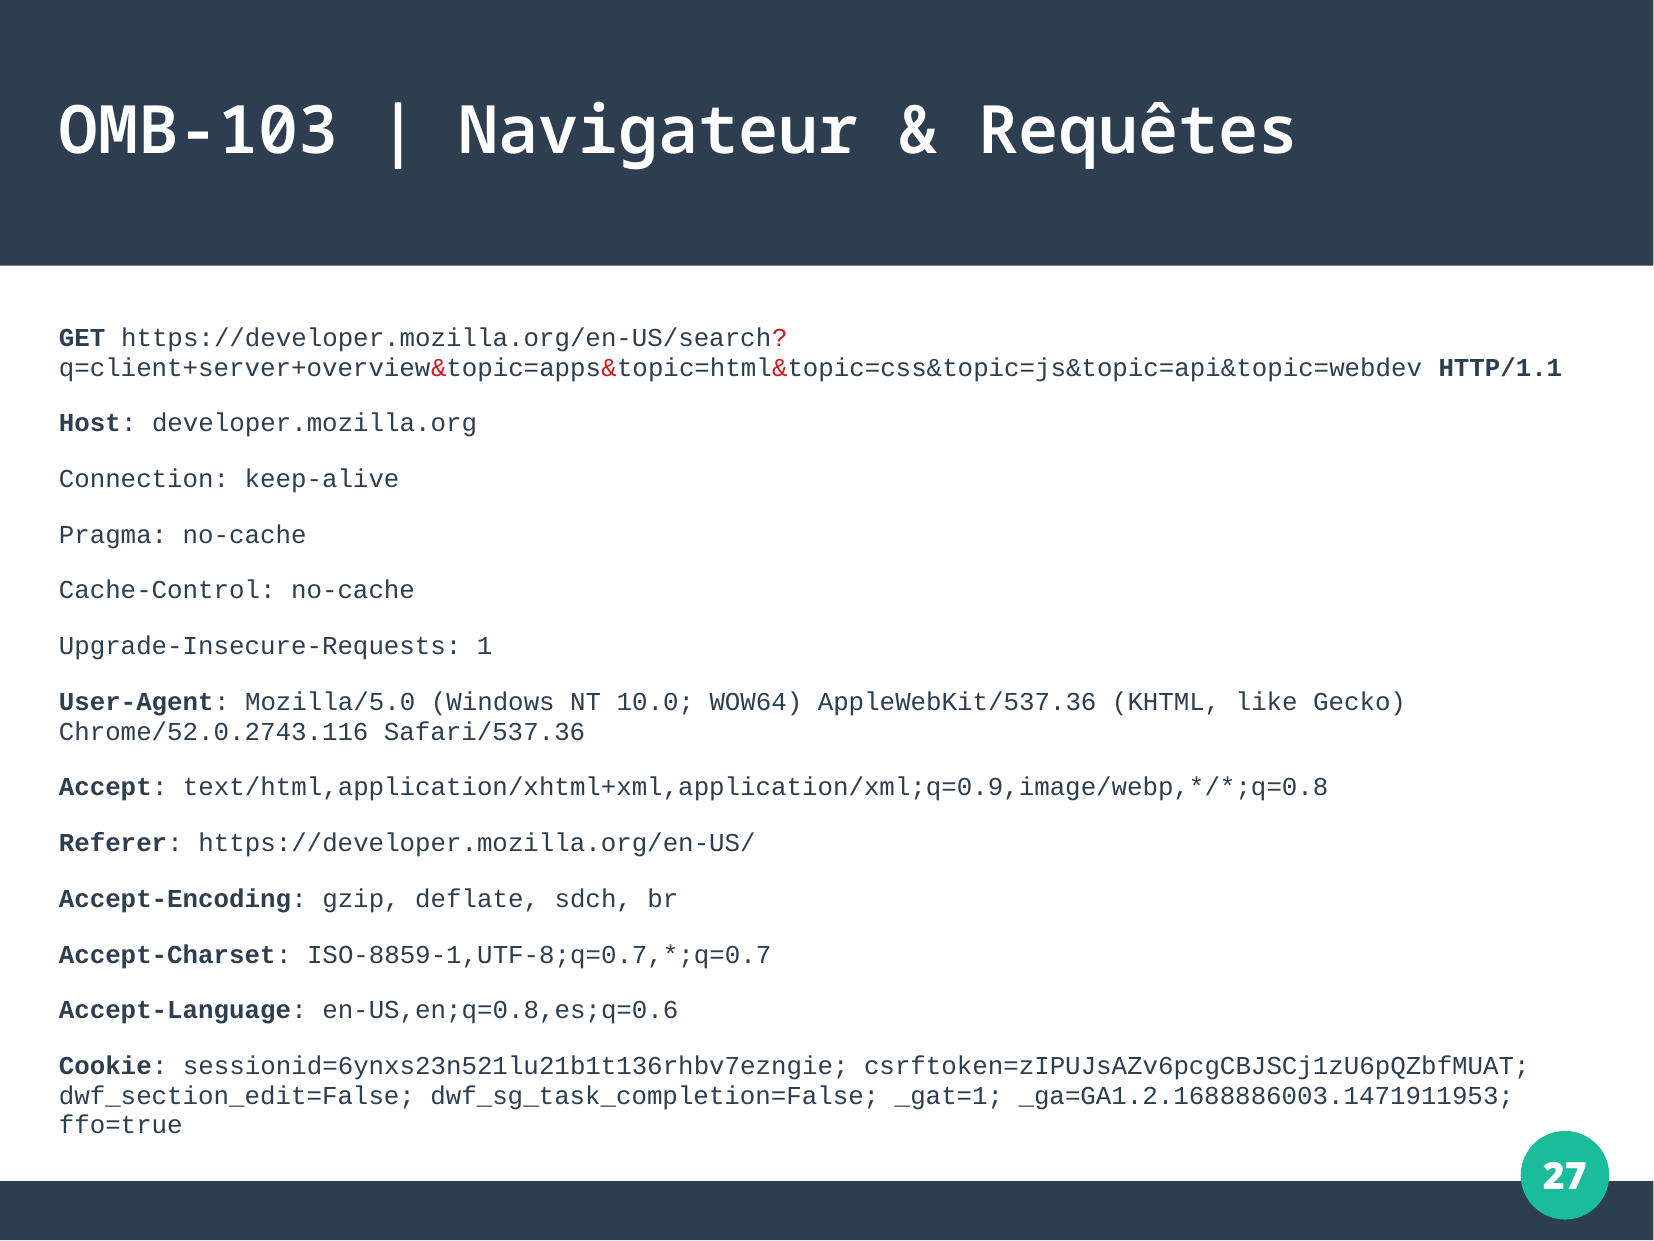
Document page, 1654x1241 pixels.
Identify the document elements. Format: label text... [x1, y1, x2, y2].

list GET https://developer.mozilla.org/en-US/search?q=client+server+overview&topic=apps&topic=html&topic=css&topic=js&topic=api&topic=webdev HTTP/1.1 Host: developer.mozilla.org Connection: keep-alive Pragma: no-cache Cache-Control: no-cache Upgrade-Insecure-Requests: 1 User-Agent: Mozilla/5.0 (Windows NT 10.0; WOW64) AppleWebKit/537.36 (KHTML, like Gecko) Chrome/52.0.2743.116 Safari/537.36 Accept: text/html,application/xhtml+xml,application/xml;q=0.9,image/webp,*/*;q=0.8 Referer: https://developer.mozilla.org/en-US/ Accept-Encoding: gzip, deflate, sdch, br Accept-Charset: ISO-8859-1,UTF-8;q=0.7,*;q=0.7 Accept-Language: en-US,en;q=0.8,es;q=0.6 Cookie: sessionid=6ynxs23n521lu21b1t136rhbv7ezngie; csrftoken=zIPUJsAZv6pcgCBJSCj1zU6pQZbfMUAT; dwf_section_edit=False; dwf_sg_task_completion=False; _gat=1; _ga=GA1.2.1688886003.1471911953; ffo=true [59, 324, 1595, 1152]
title OMB-103 | Navigateur & Requêtes [58, 49, 1594, 207]
